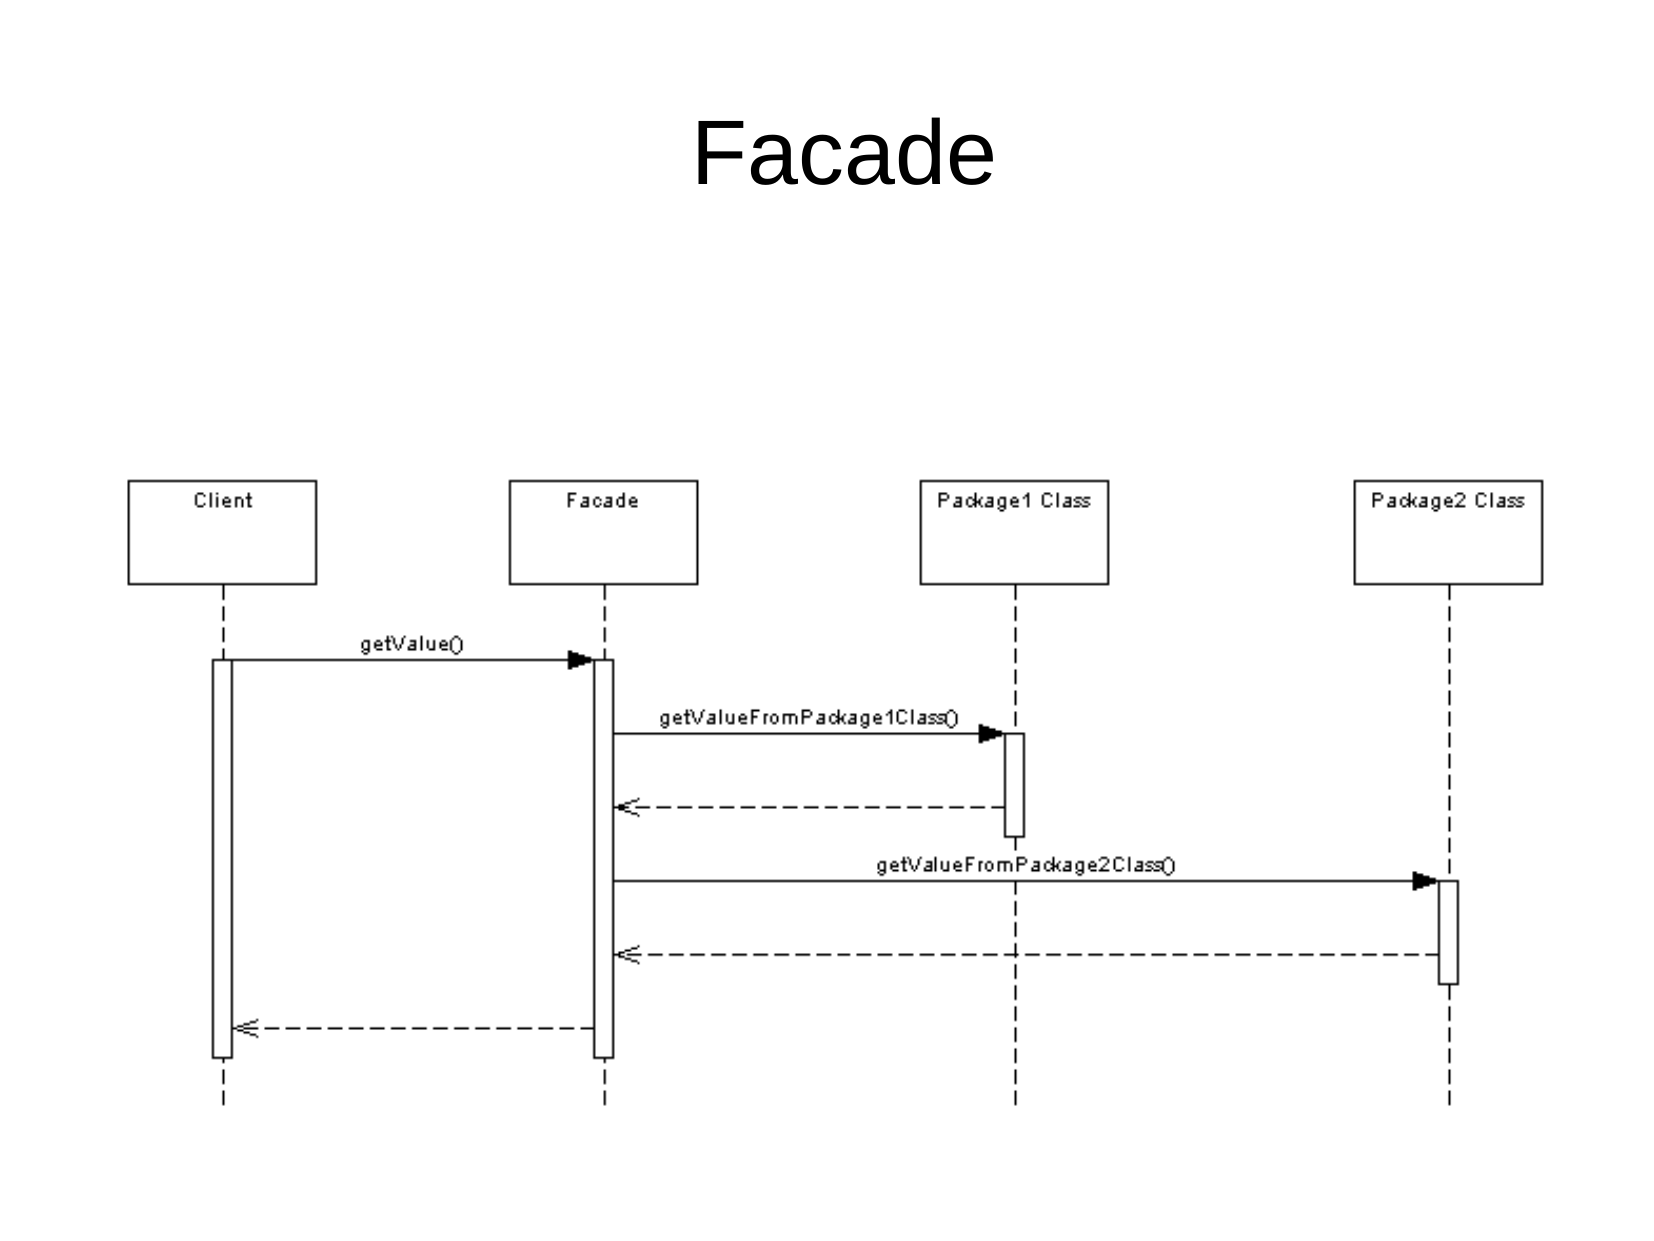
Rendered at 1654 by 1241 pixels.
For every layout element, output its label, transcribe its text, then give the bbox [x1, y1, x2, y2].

title Facade [82, 49, 1571, 257]
picture [105, 470, 1548, 1111]
